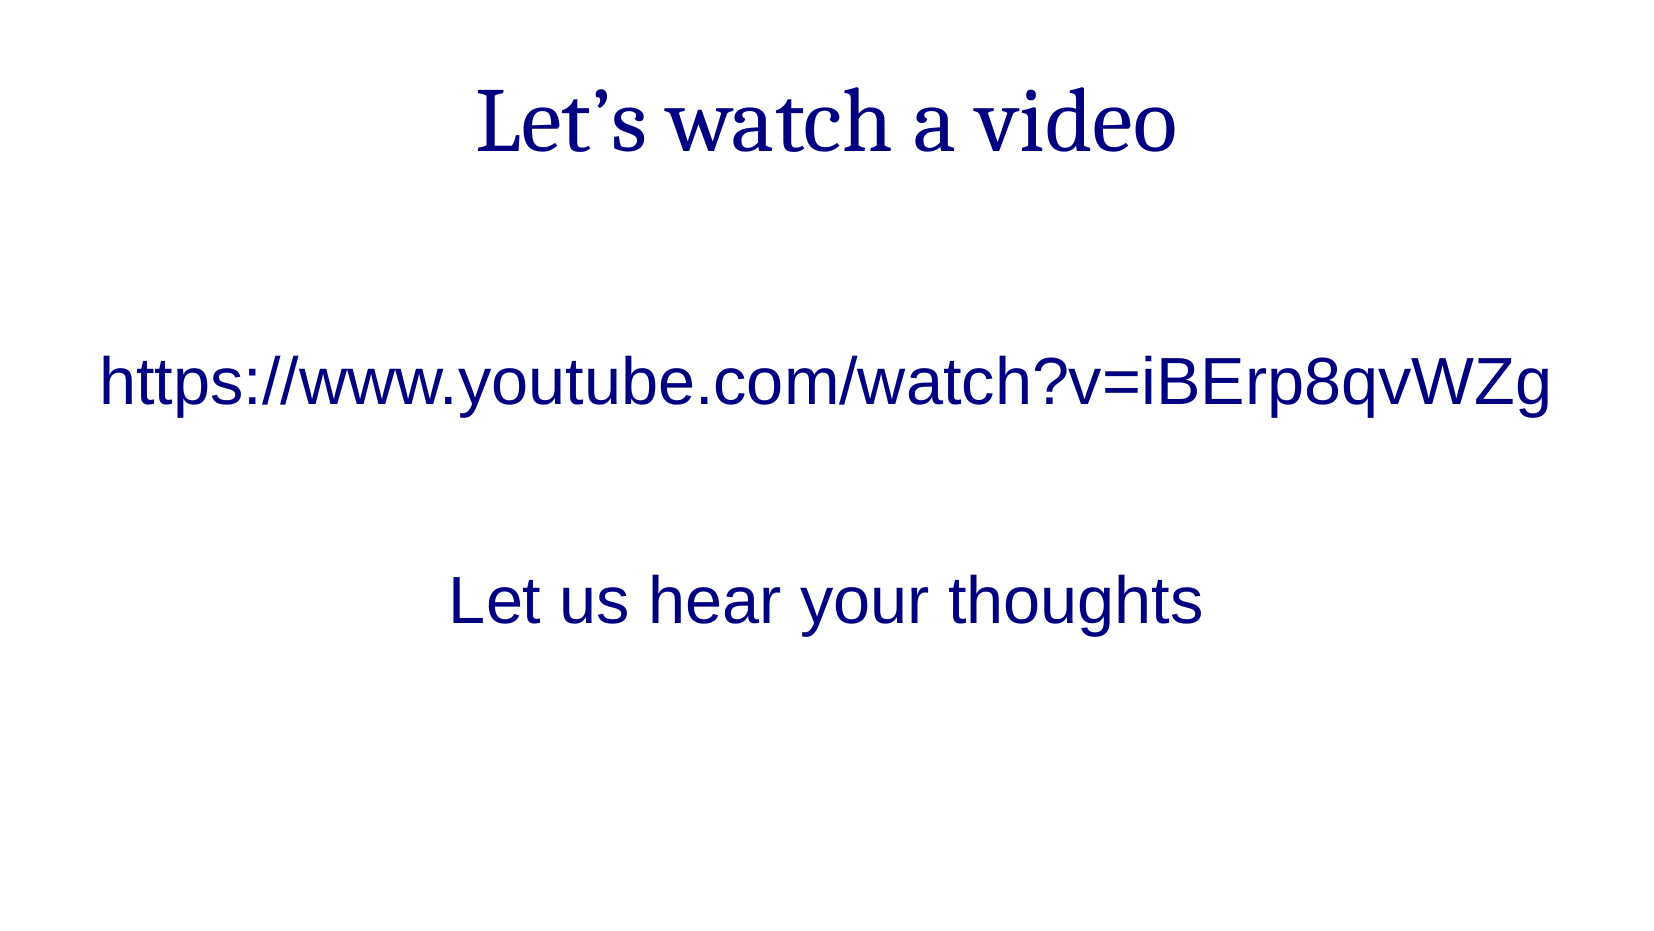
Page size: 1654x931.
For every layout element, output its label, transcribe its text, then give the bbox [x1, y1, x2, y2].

title Let’s watch a video [82, 37, 1571, 193]
subtitle https://www.youtube.com/watch?v=iBErp8qvWZg Let us hear your thoughts [82, 217, 1571, 758]
